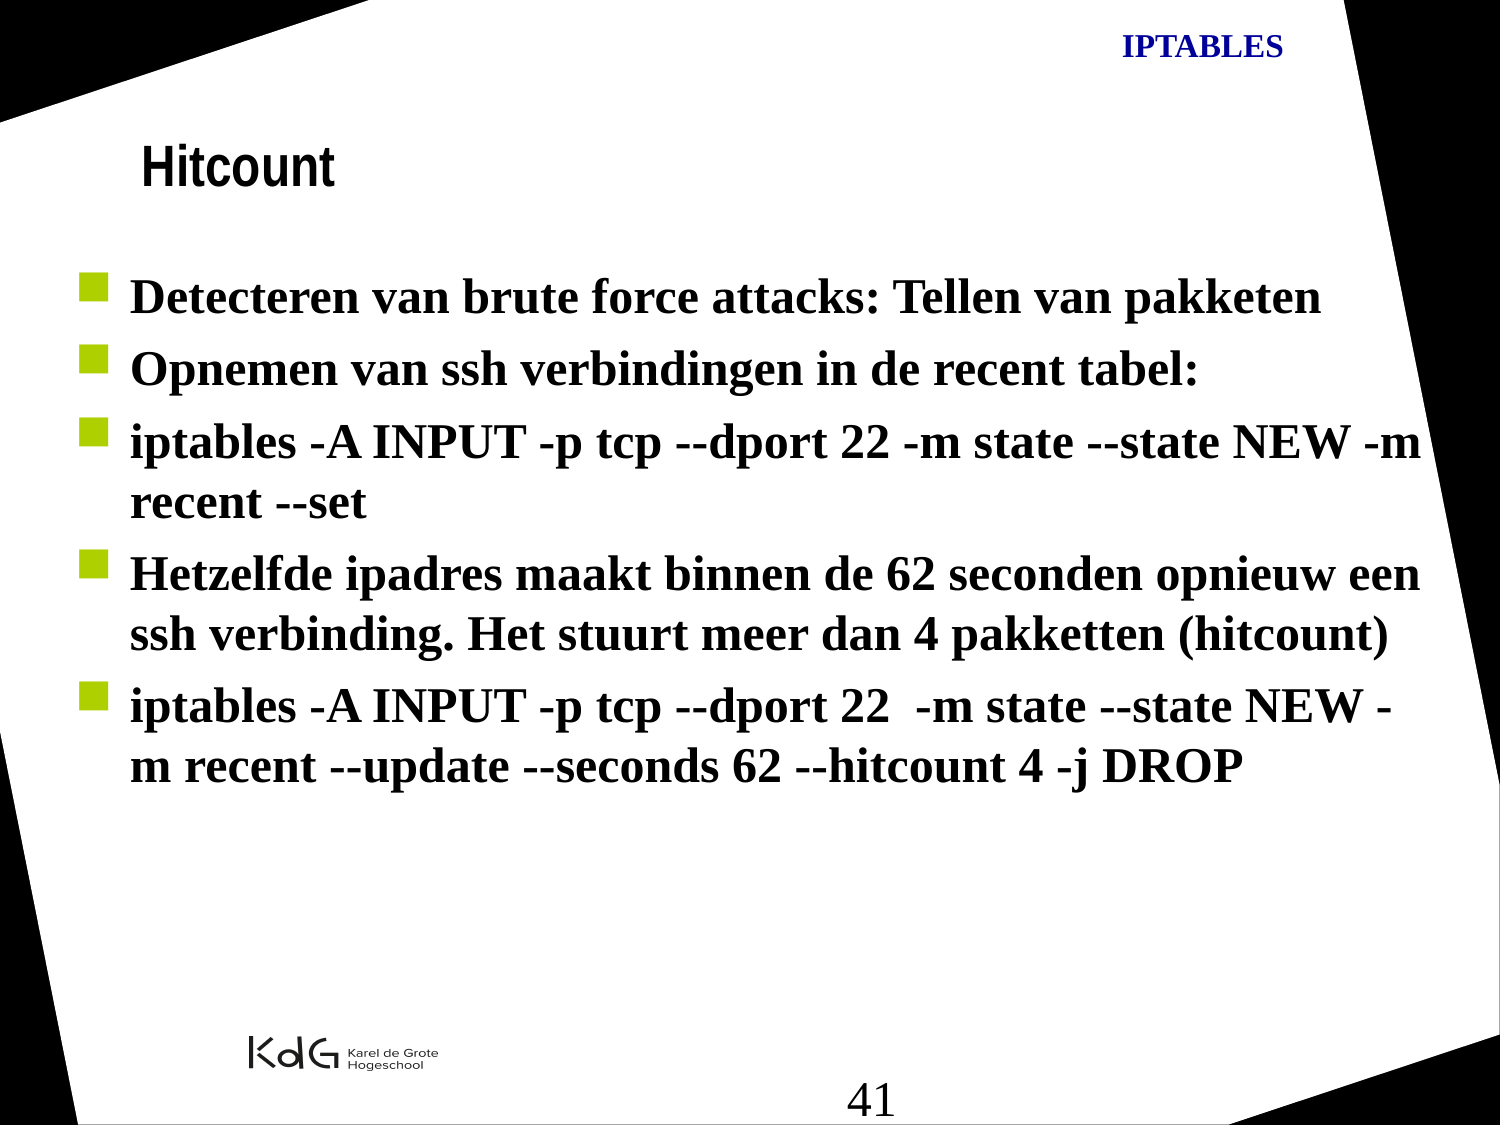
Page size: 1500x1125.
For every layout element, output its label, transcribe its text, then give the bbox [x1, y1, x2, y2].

text_box Hitcount [141, 72, 1447, 253]
picture [249, 1036, 438, 1071]
text_box Detecteren van brute force attacks: Tellen van pakketen Opnemen van ssh verbindingen in de recent tabel: iptables -A INPUT -p tcp --dport 22 -m state --state NEW -m recent --set Hetzelfde ipadres maakt binnen de 62 seconden opnieuw een ssh verbinding. Het stuurt meer dan 4 pakketten (hitcount) iptables -A INPUT -p tcp --dport 22 -m state --state NEW -m recent --update --seconds 62 --hitcount 4 -j DROP [75, 263, 1425, 1006]
